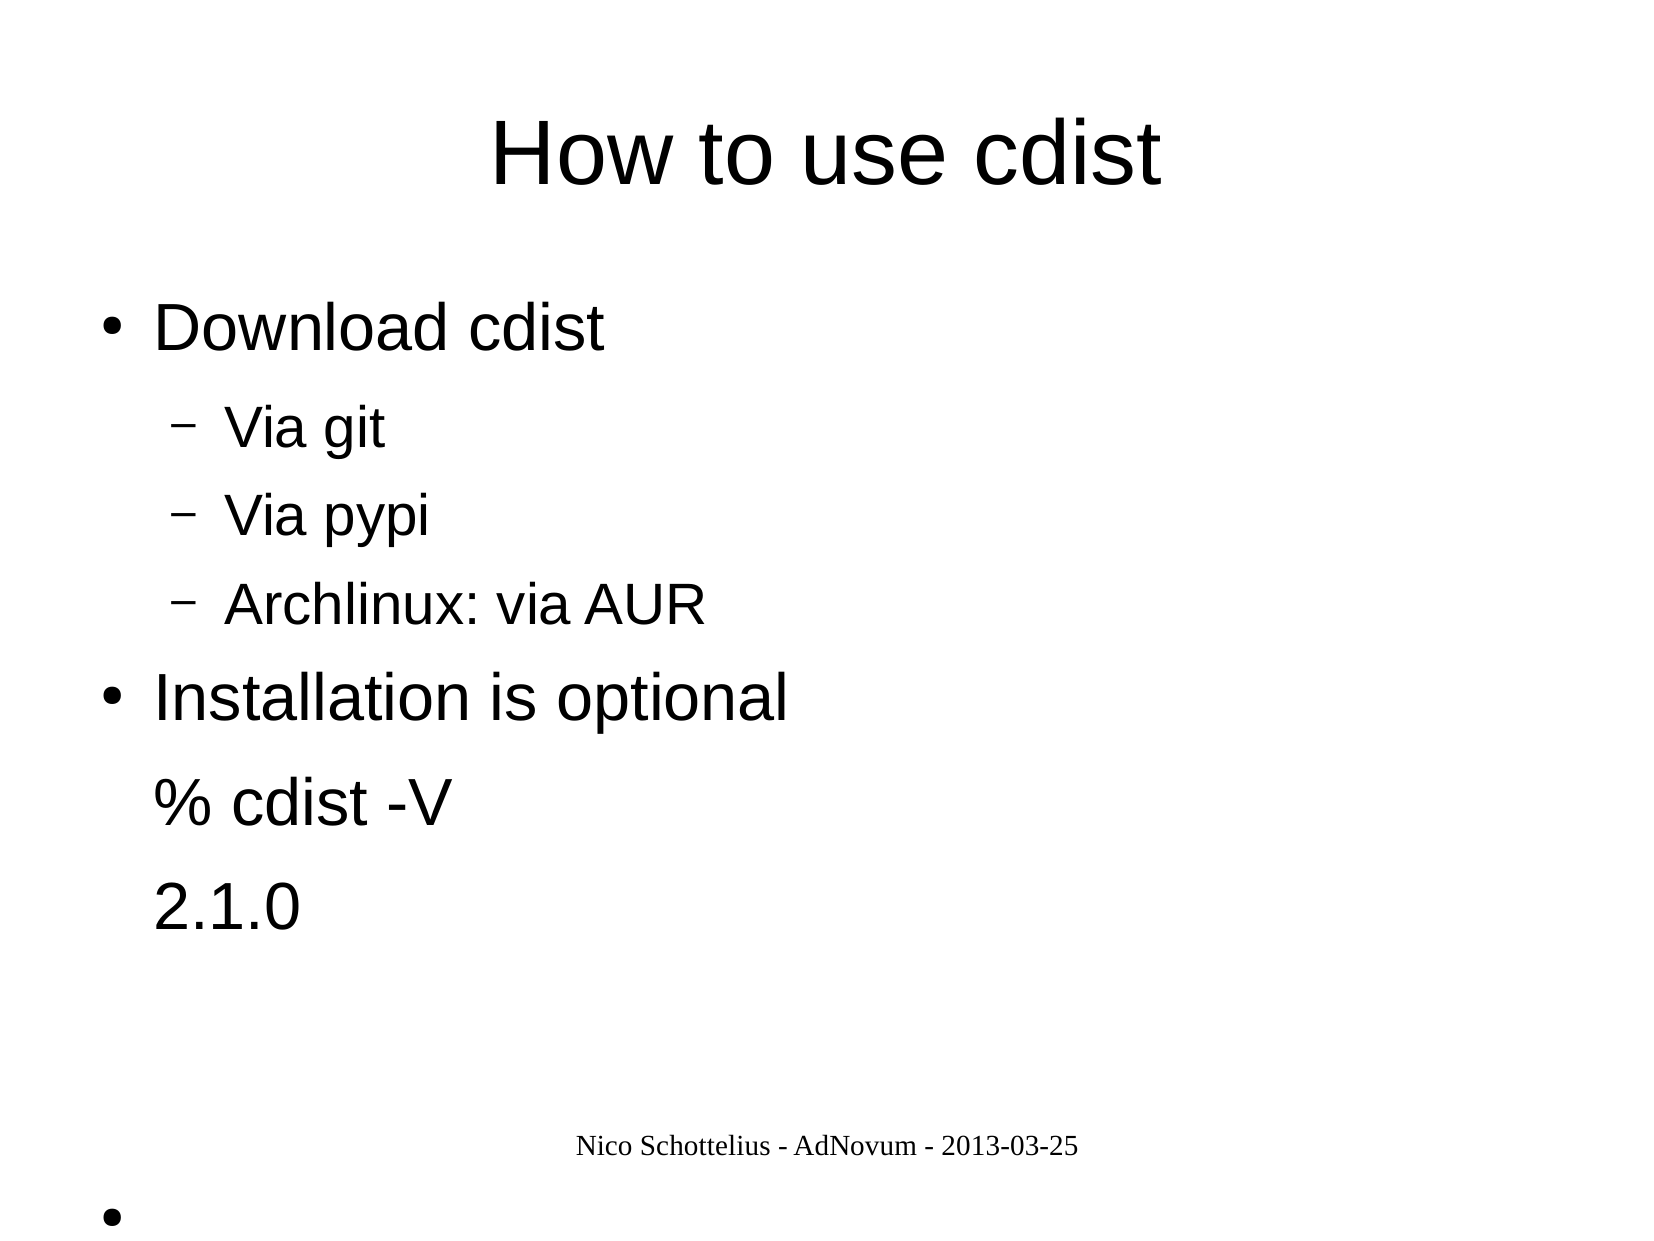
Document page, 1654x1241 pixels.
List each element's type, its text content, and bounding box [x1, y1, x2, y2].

title How to use cdist [82, 49, 1571, 257]
list Download cdist Via git Via pypi Archlinux: via AUR Installation is optional % cdist -V 2.1.0 [82, 290, 1538, 1010]
